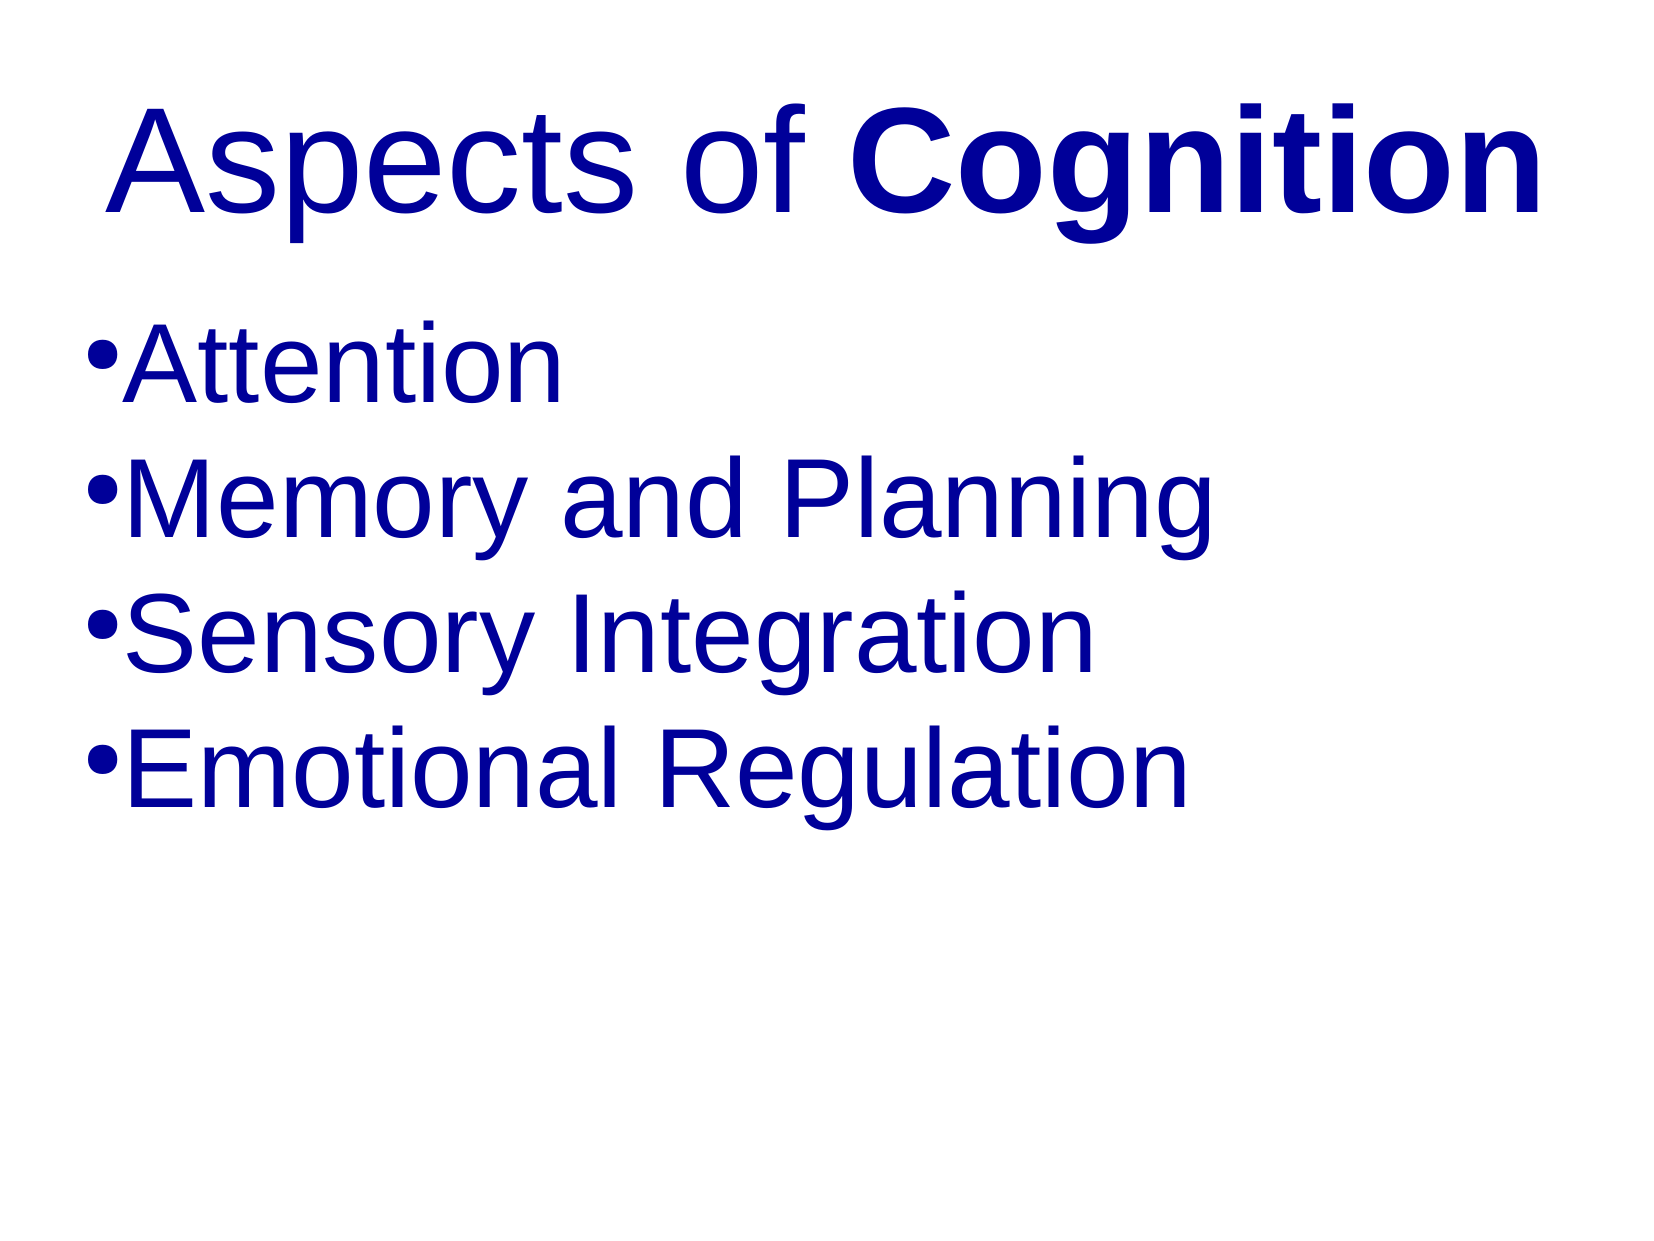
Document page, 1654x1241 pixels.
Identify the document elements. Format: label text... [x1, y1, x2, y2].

text_box Attention Memory and Planning Sensory Integration Emotional Regulation [82, 290, 1571, 1010]
text_box Aspects of Cognition [82, 49, 1571, 257]
